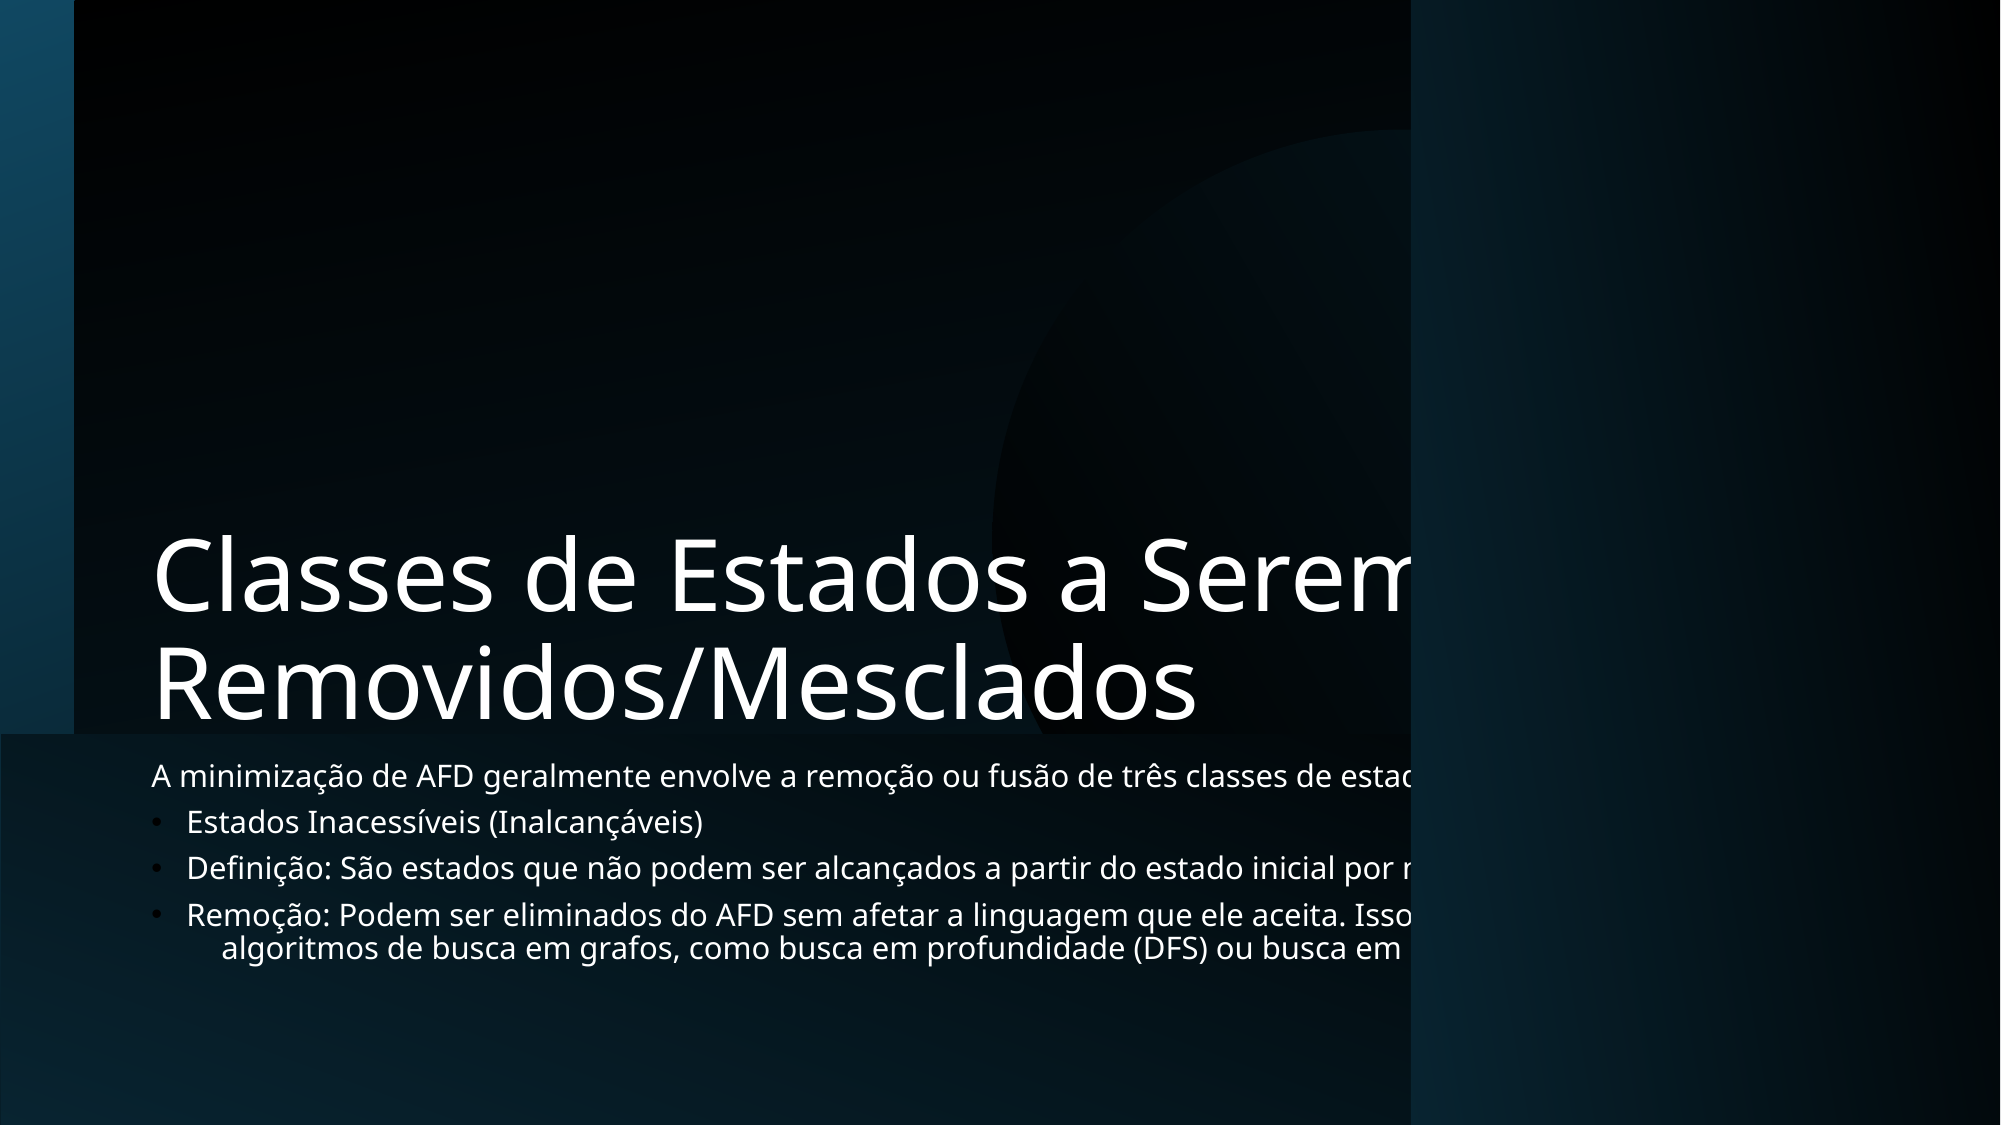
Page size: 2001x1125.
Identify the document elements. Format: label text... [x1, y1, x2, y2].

title Classes de Estados a Serem Removidos/Mesclados [74, 2, 1411, 559]
list A minimização de AFD geralmente envolve a remoção ou fusão de três classes de estados: Estados Inacessíveis (Inalcançáveis) Definição: São estados que não podem ser alcançados a partir do estado inicial por nenhuma cadeia de entrada Remoção: Podem ser eliminados do AFD sem afetar a linguagem que ele aceita. Isso pode ser feito usando algoritmos de busca em grafos, como busca em profundidade (DFS) ou busca em largura (BFS) [74, 681, 1411, 1039]
text_box [0, 0, 2000, 1125]
